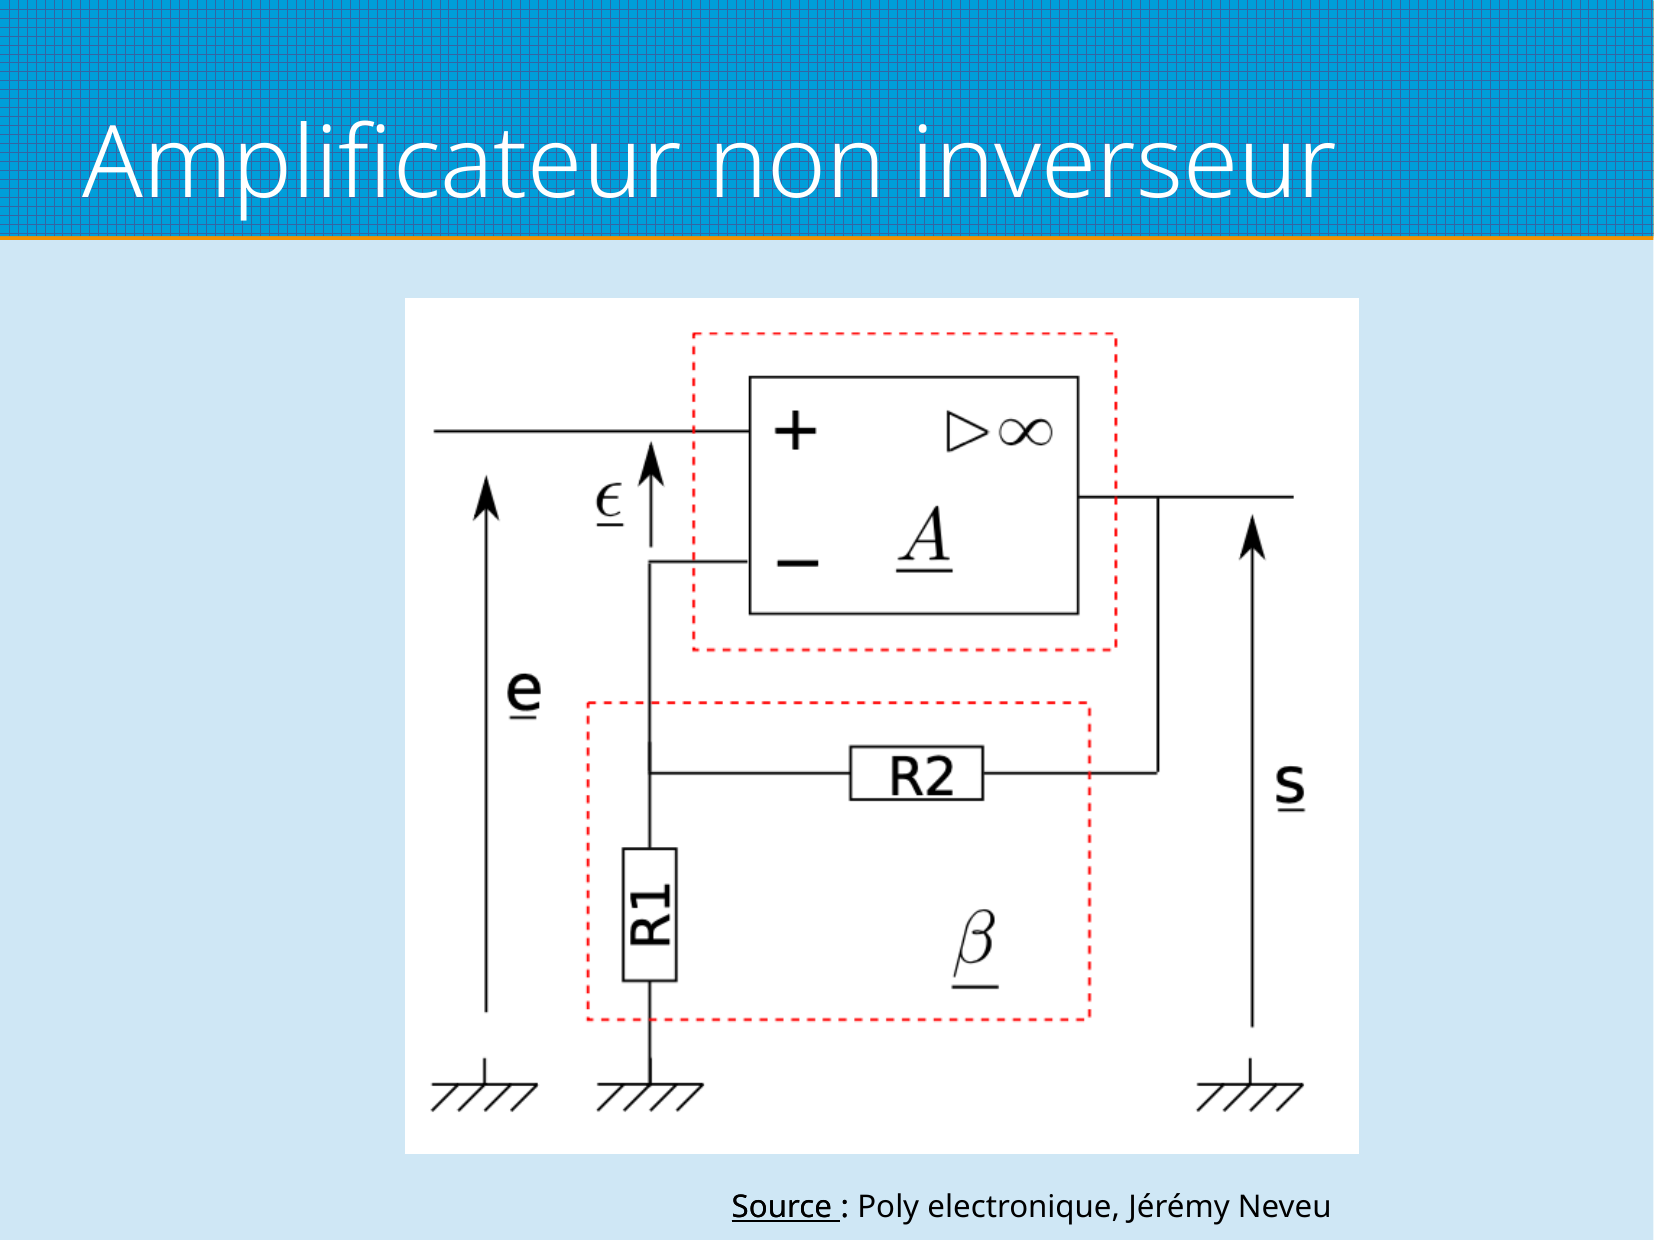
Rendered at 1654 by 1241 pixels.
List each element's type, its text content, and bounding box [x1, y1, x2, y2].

picture [405, 298, 1359, 1154]
title Amplificateur non inverseur [82, 19, 1571, 227]
text_box Source : Poly electronique, Jérémy Neveu [725, 1179, 1654, 1232]
